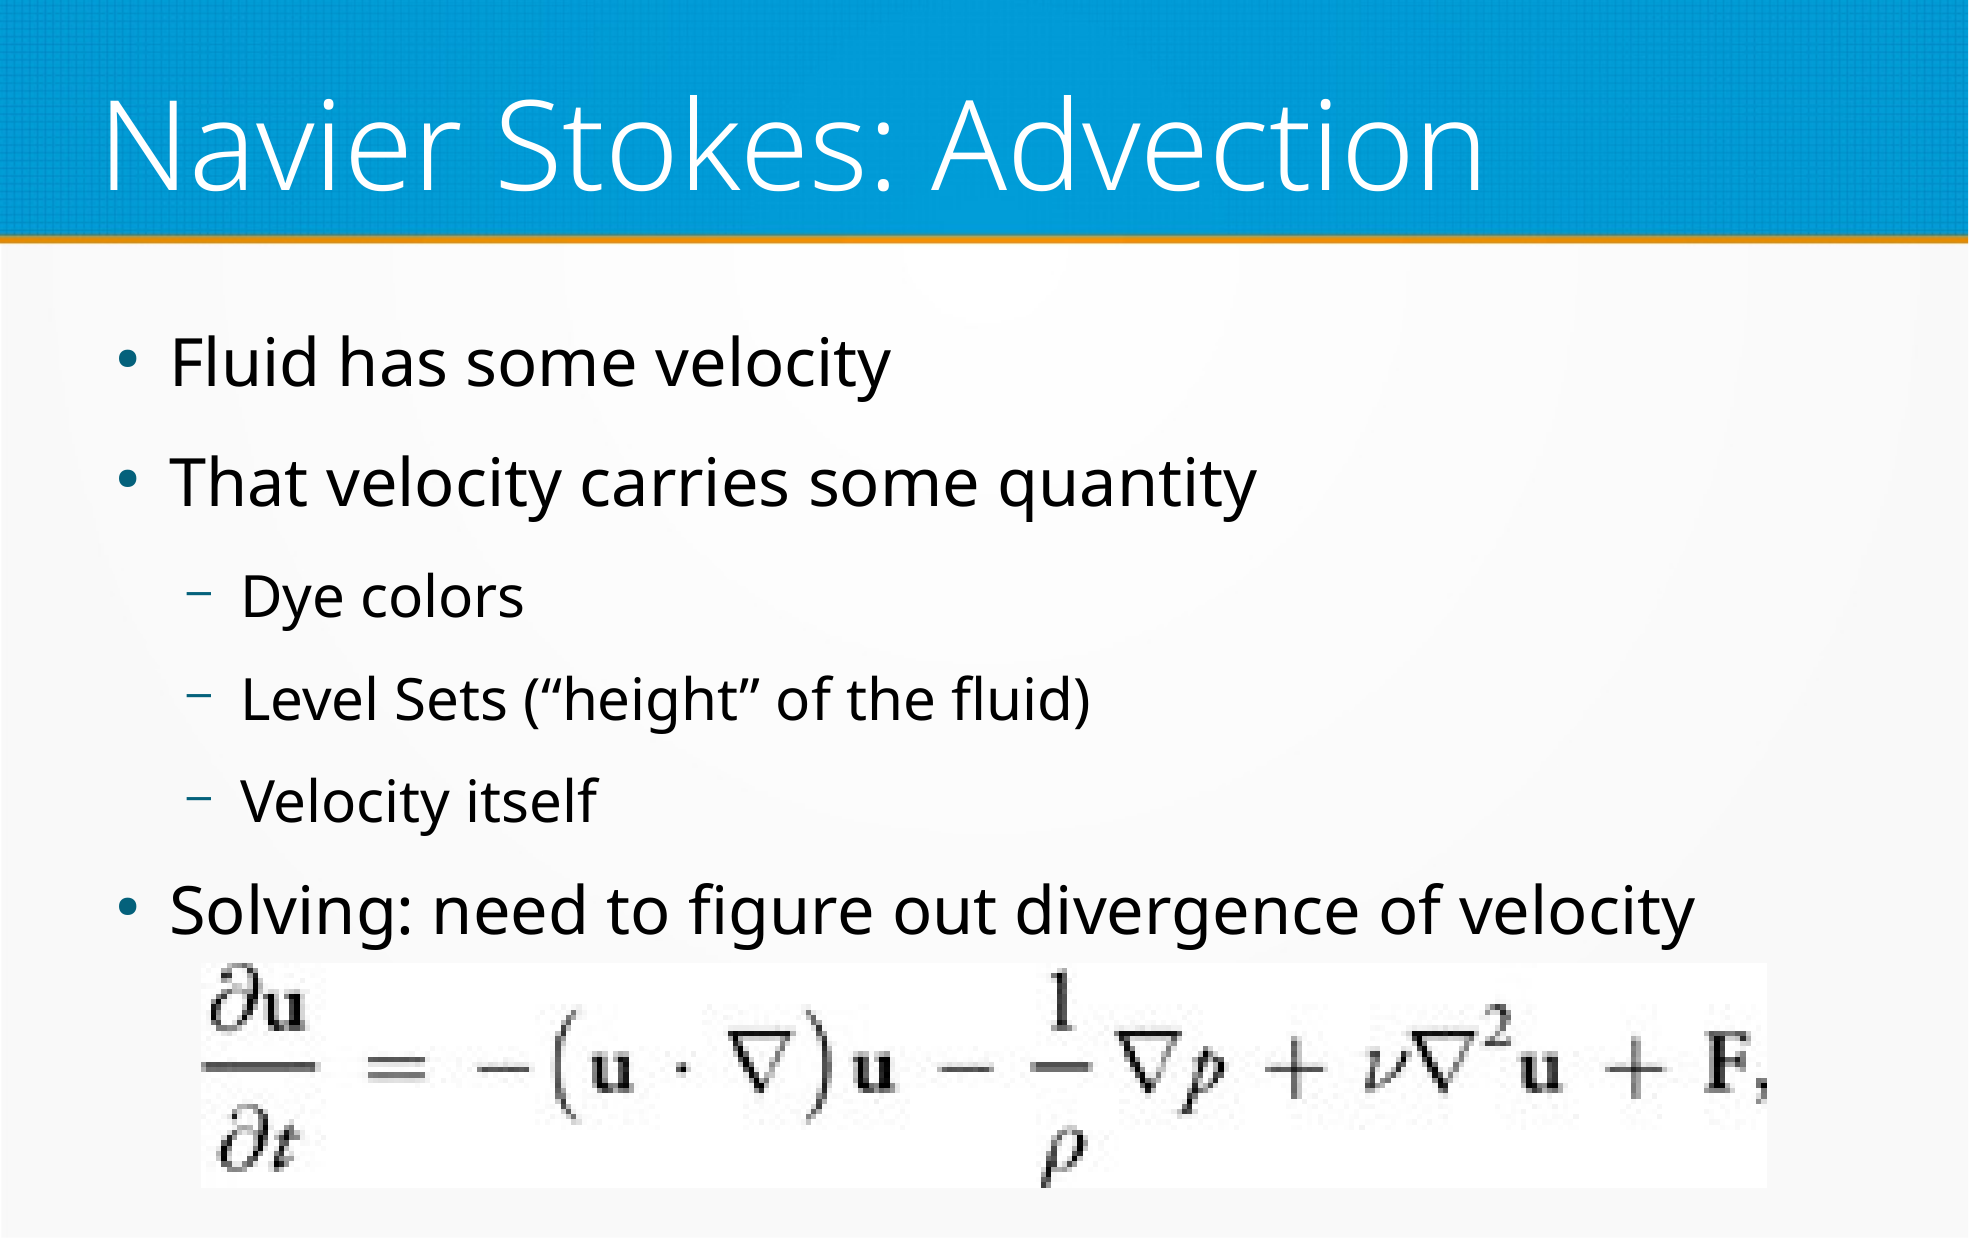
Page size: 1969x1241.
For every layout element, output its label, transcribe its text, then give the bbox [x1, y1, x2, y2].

list Fluid has some velocity That velocity carries some quantity Dye colors Level Sets (“height” of the fluid) Velocity itself Solving: need to figure out divergence of velocity [98, 315, 1860, 1081]
title Navier Stokes: Advection [98, 19, 1870, 228]
picture [0, 233, 1969, 1241]
